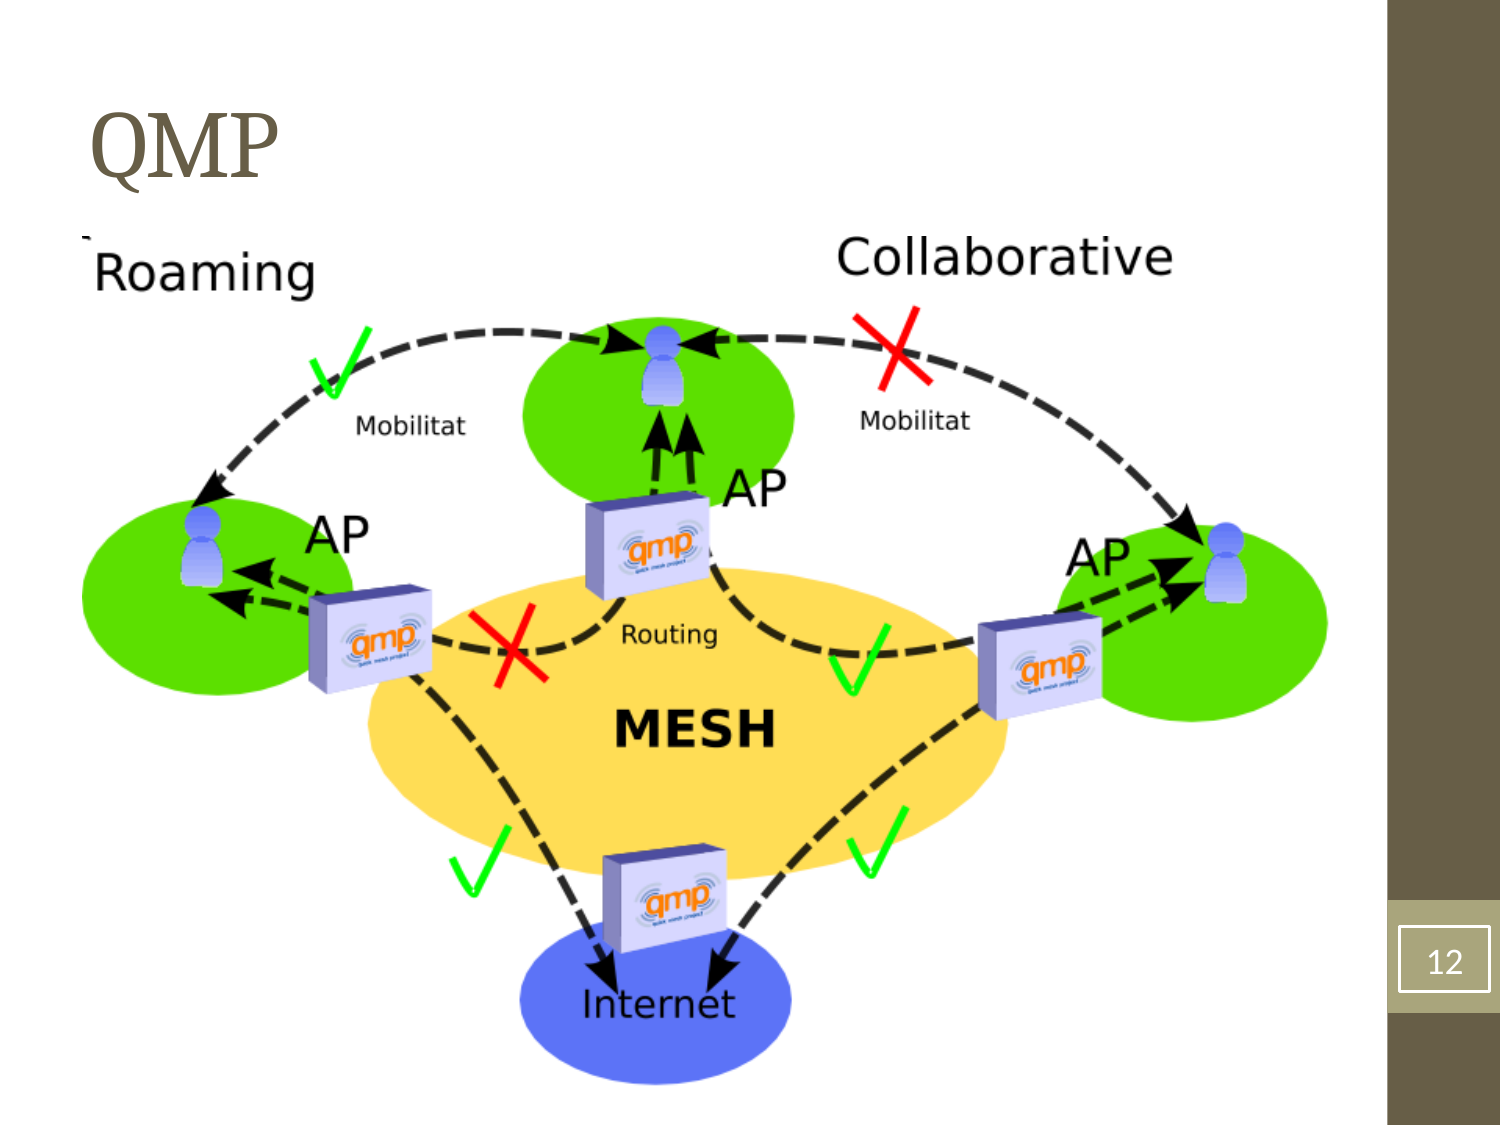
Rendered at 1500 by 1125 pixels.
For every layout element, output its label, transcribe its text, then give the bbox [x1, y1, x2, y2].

title QMP [75, 45, 1326, 233]
picture [82, 236, 1330, 1087]
